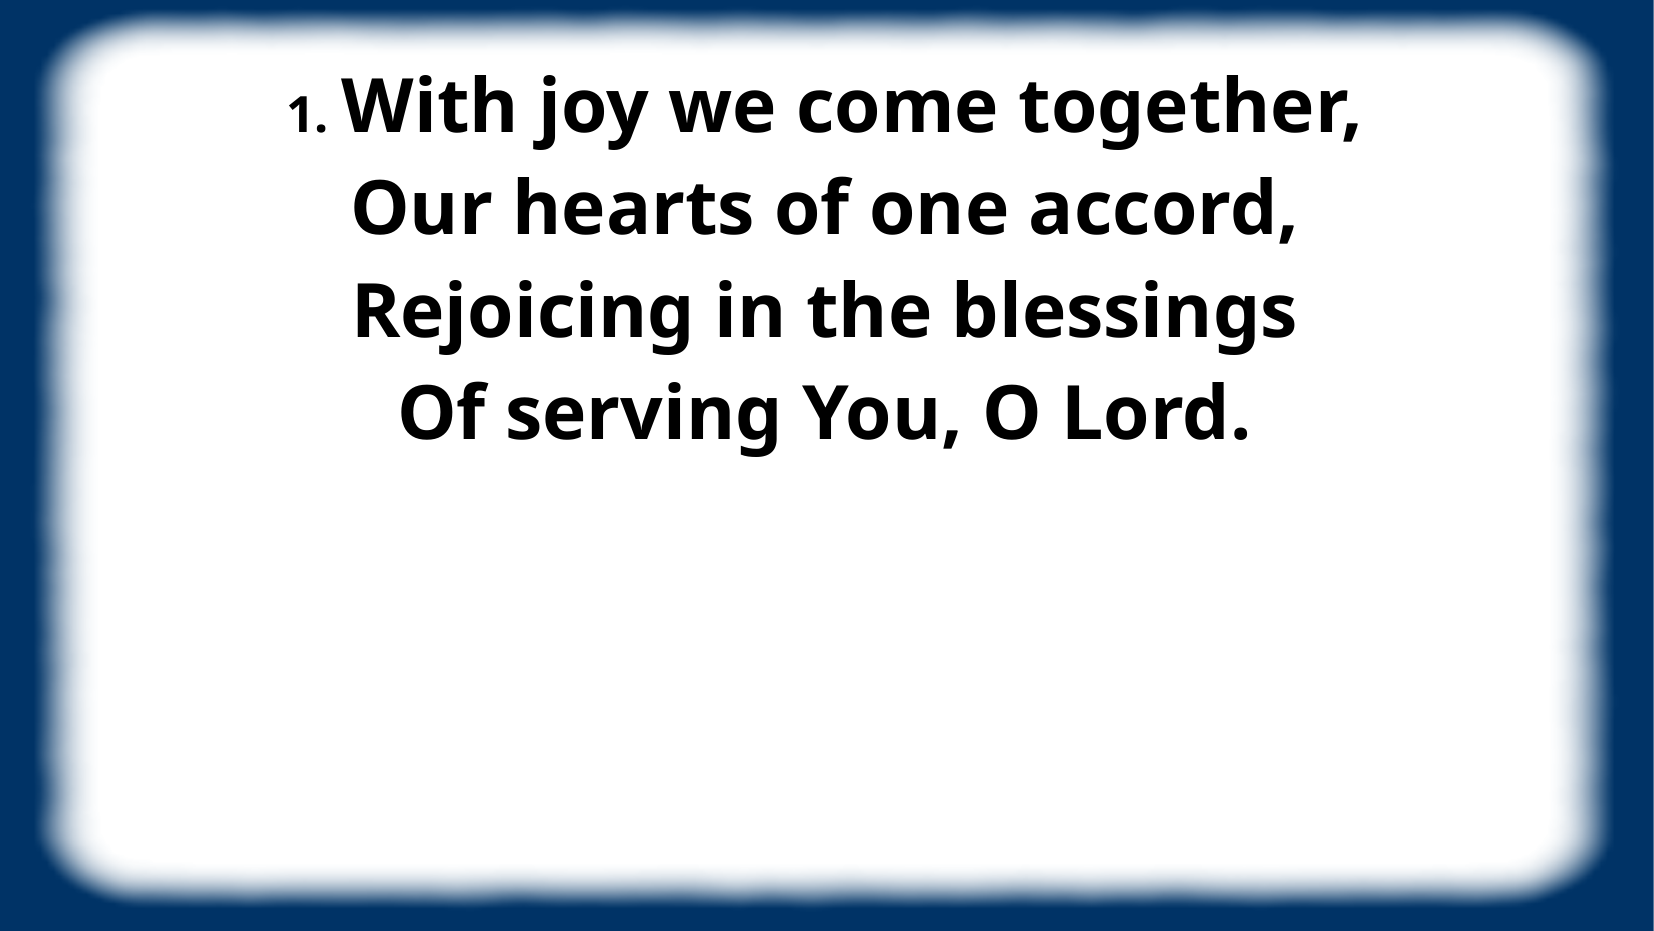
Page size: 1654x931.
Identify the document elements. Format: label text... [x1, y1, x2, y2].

picture [0, 0, 1654, 931]
text_box 1. With joy we come together, Our hearts of one accord, Rejoicing in the blessings Of serving You, O Lord. [105, 45, 1546, 458]
